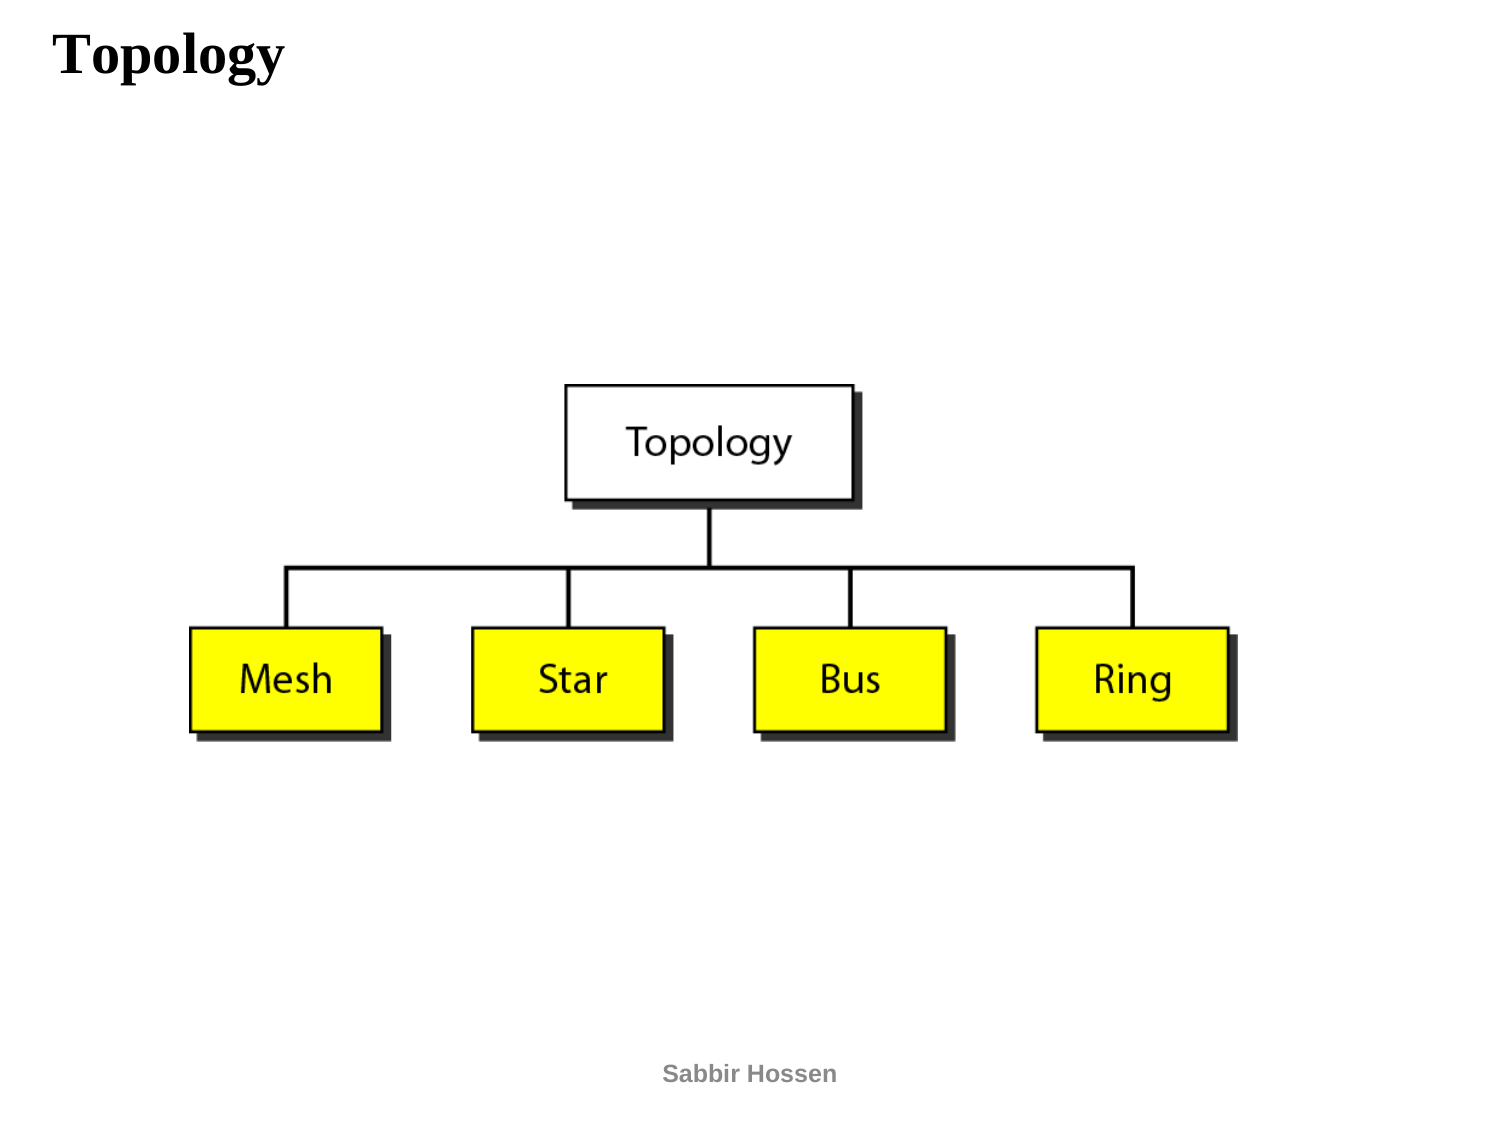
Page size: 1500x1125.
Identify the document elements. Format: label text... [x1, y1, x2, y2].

list Topology [37, 8, 1476, 1096]
text_box Sabbir Hossen [496, 1042, 1004, 1103]
picture [189, 384, 1238, 742]
